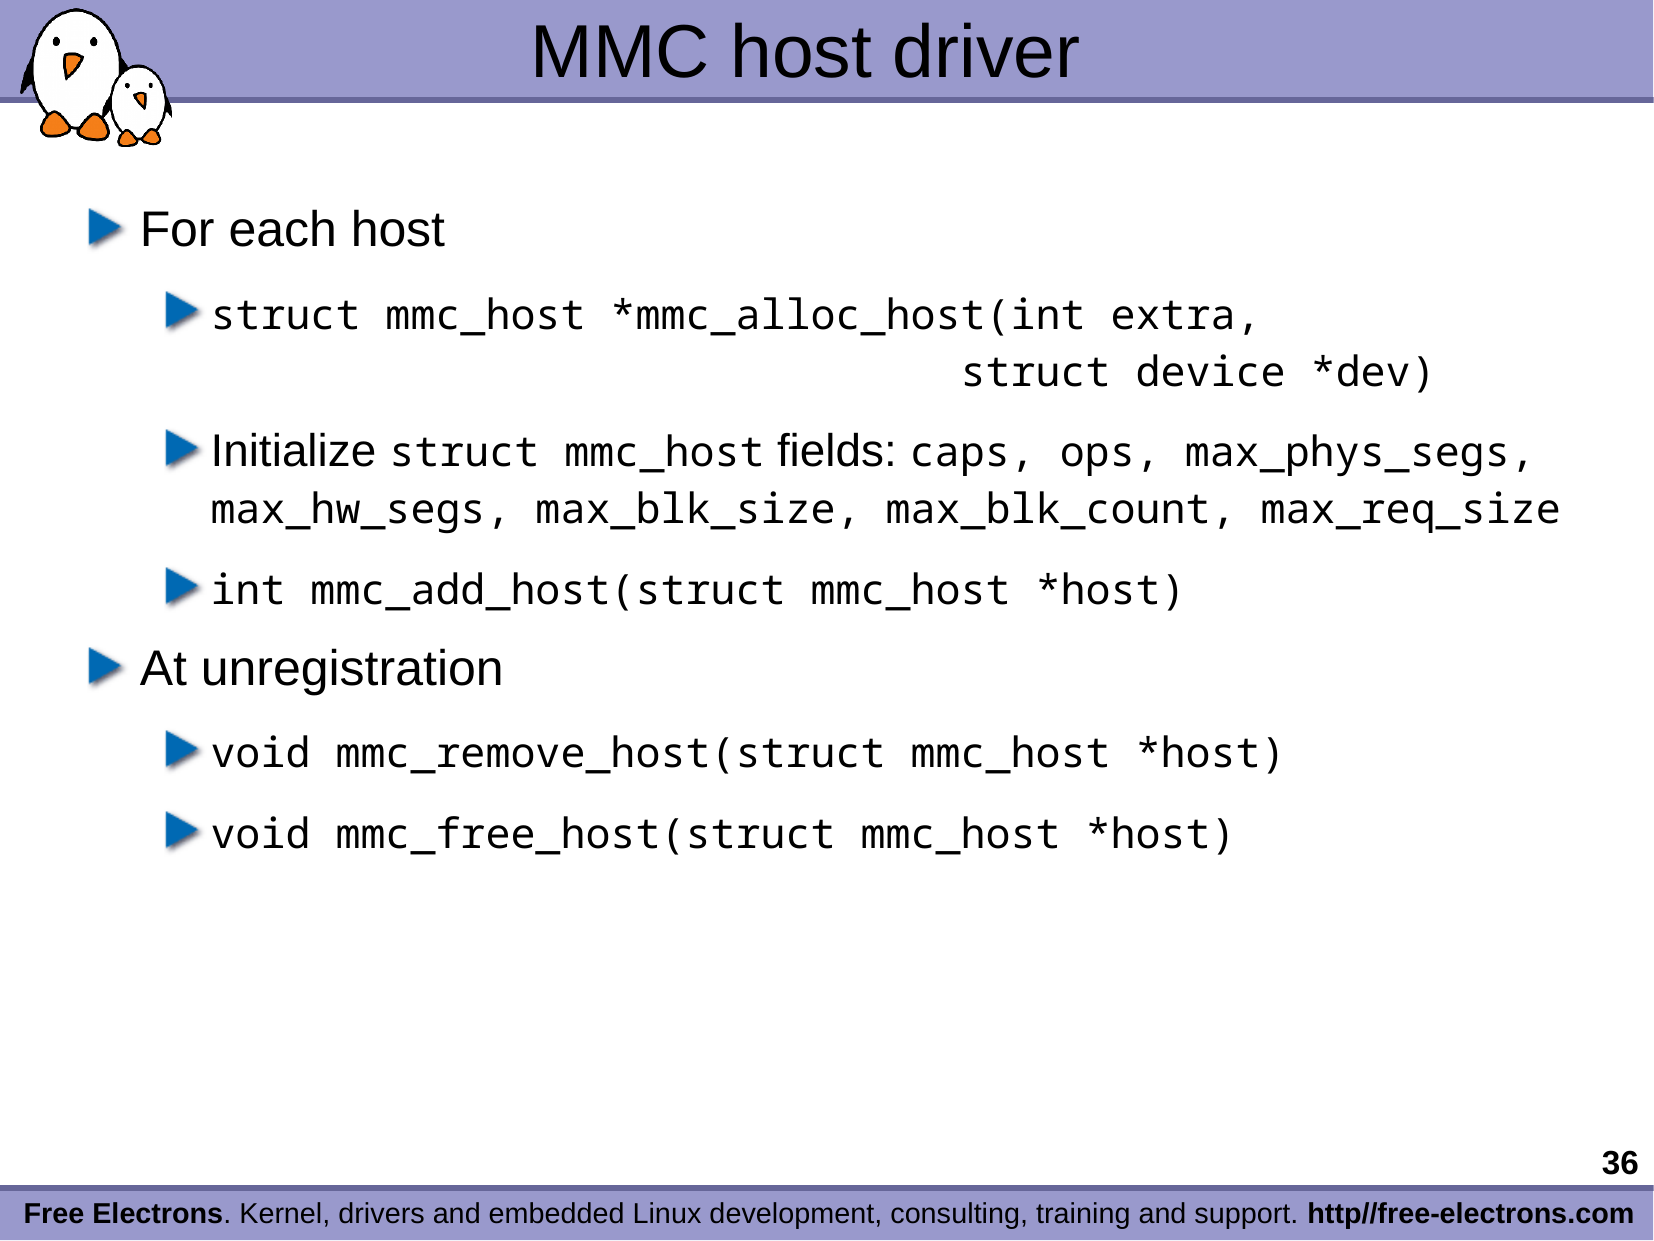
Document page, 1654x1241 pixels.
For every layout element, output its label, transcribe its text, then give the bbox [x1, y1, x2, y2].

picture [20, 8, 172, 147]
title MMC host driver [60, 0, 1551, 103]
list For each host struct mmc_host *mmc_alloc_host(int extra, struct device *dev) Initialize struct mmc_host fields: caps, ops, max_phys_segs, max_hw_segs, max_blk_size, max_blk_count, max_req_size int mmc_add_host(struct mmc_host *host) At unregistration void mmc_remove_host(struct mmc_host *host) void mmc_free_host(struct mmc_host *host) [68, 201, 1592, 1118]
